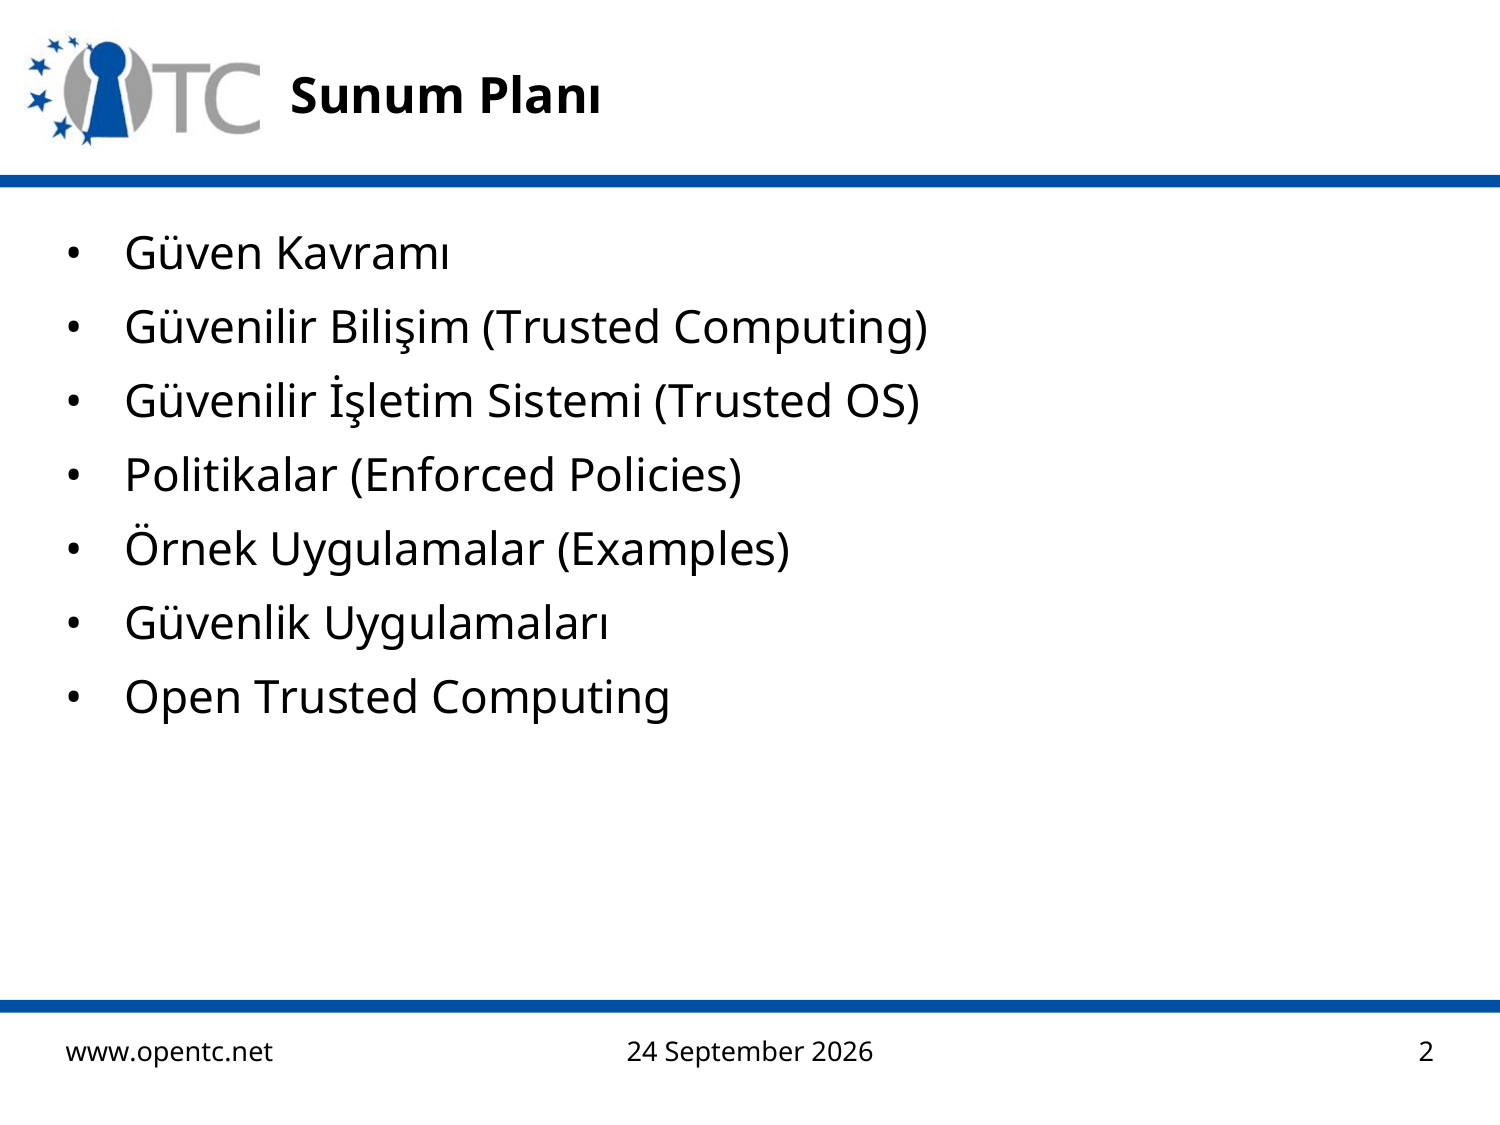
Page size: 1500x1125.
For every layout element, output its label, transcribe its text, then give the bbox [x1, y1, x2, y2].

picture [24, 30, 263, 150]
list Güven Kavramı Güvenilir Bilişim (Trusted Computing) Güvenilir İşletim Sistemi (Trusted OS) Politikalar (Enforced Policies) Örnek Uygulamalar (Examples) Güvenlik Uygulamaları Open Trusted Computing [50, 212, 1450, 888]
title Sunum Planı [275, 0, 1450, 188]
